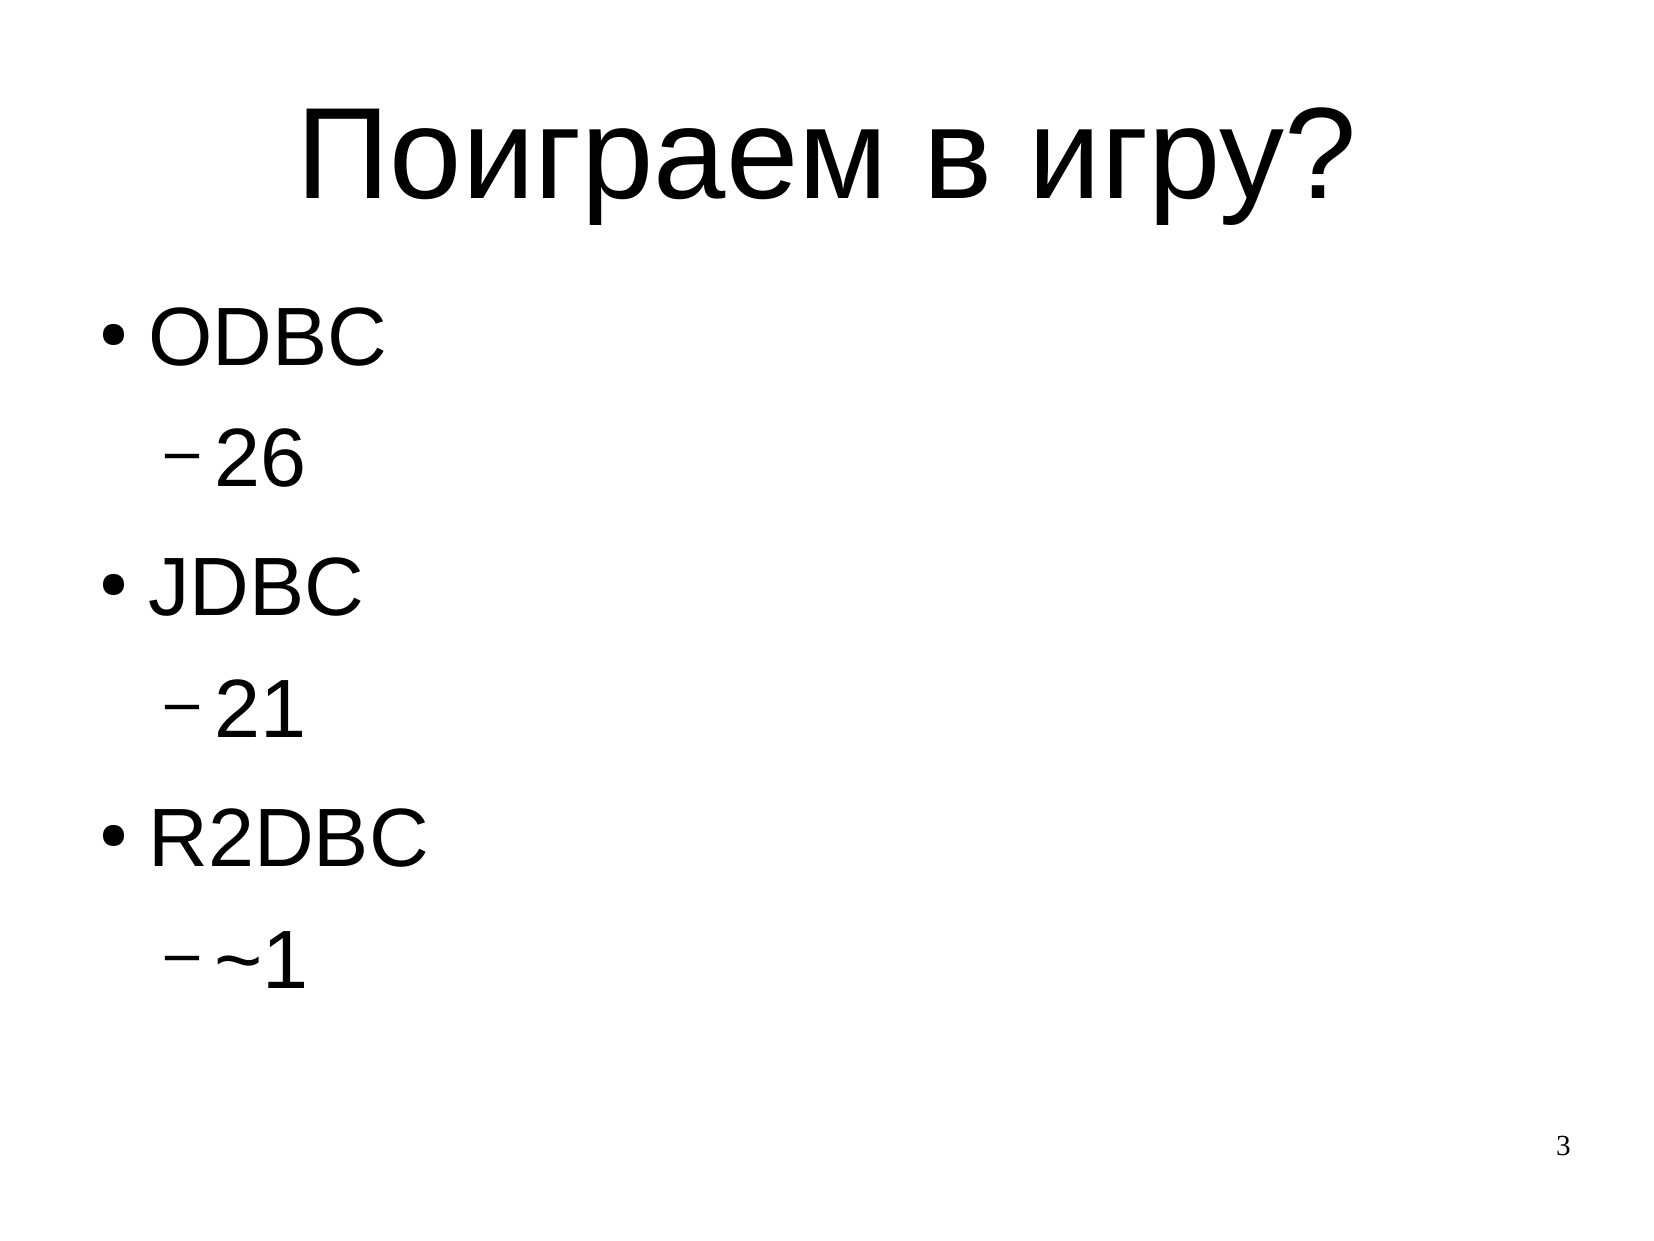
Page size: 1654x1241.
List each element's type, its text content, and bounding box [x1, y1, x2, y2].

title Поиграем в игру? [82, 49, 1571, 257]
list ODBC 26 JDBC 21 R2DBC ~1 [82, 290, 1571, 1010]
